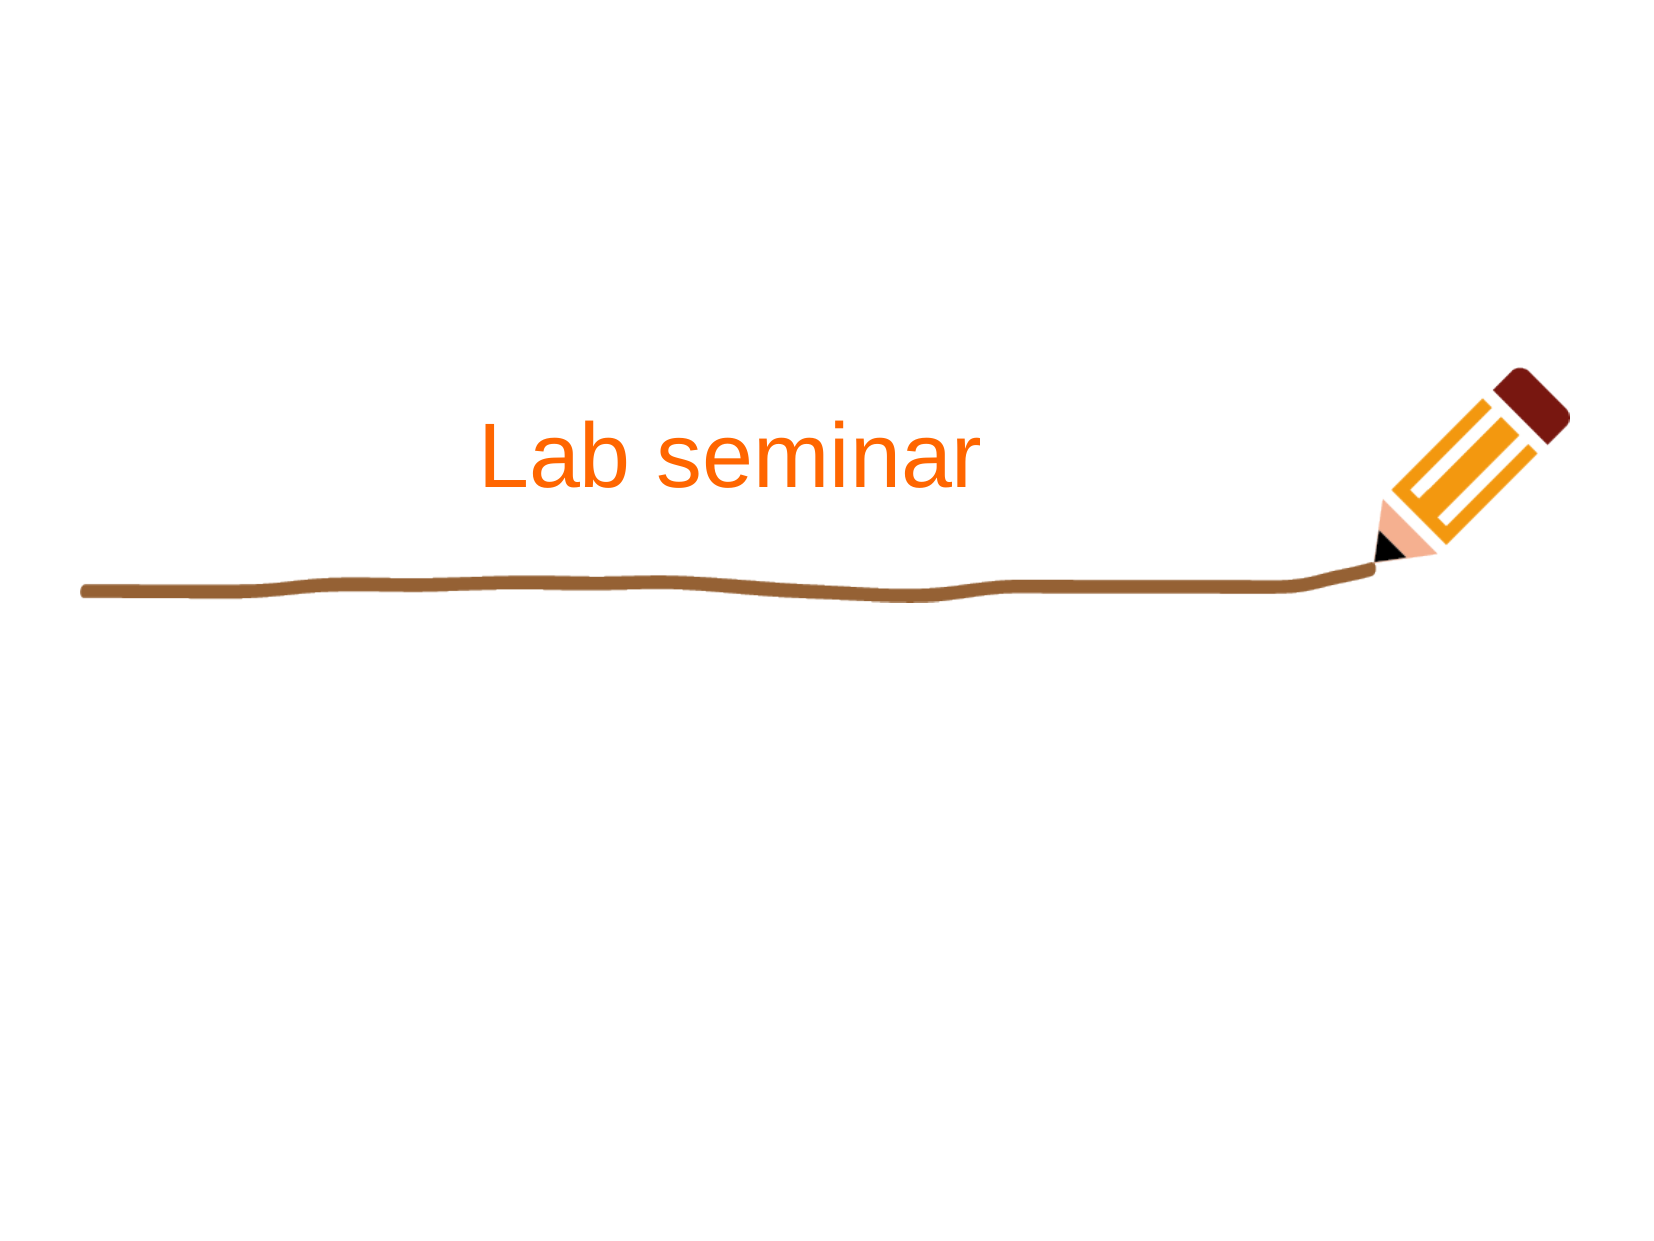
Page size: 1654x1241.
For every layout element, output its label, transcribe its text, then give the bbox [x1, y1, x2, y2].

picture [80, 367, 1570, 603]
title Lab seminar [82, 352, 1379, 560]
